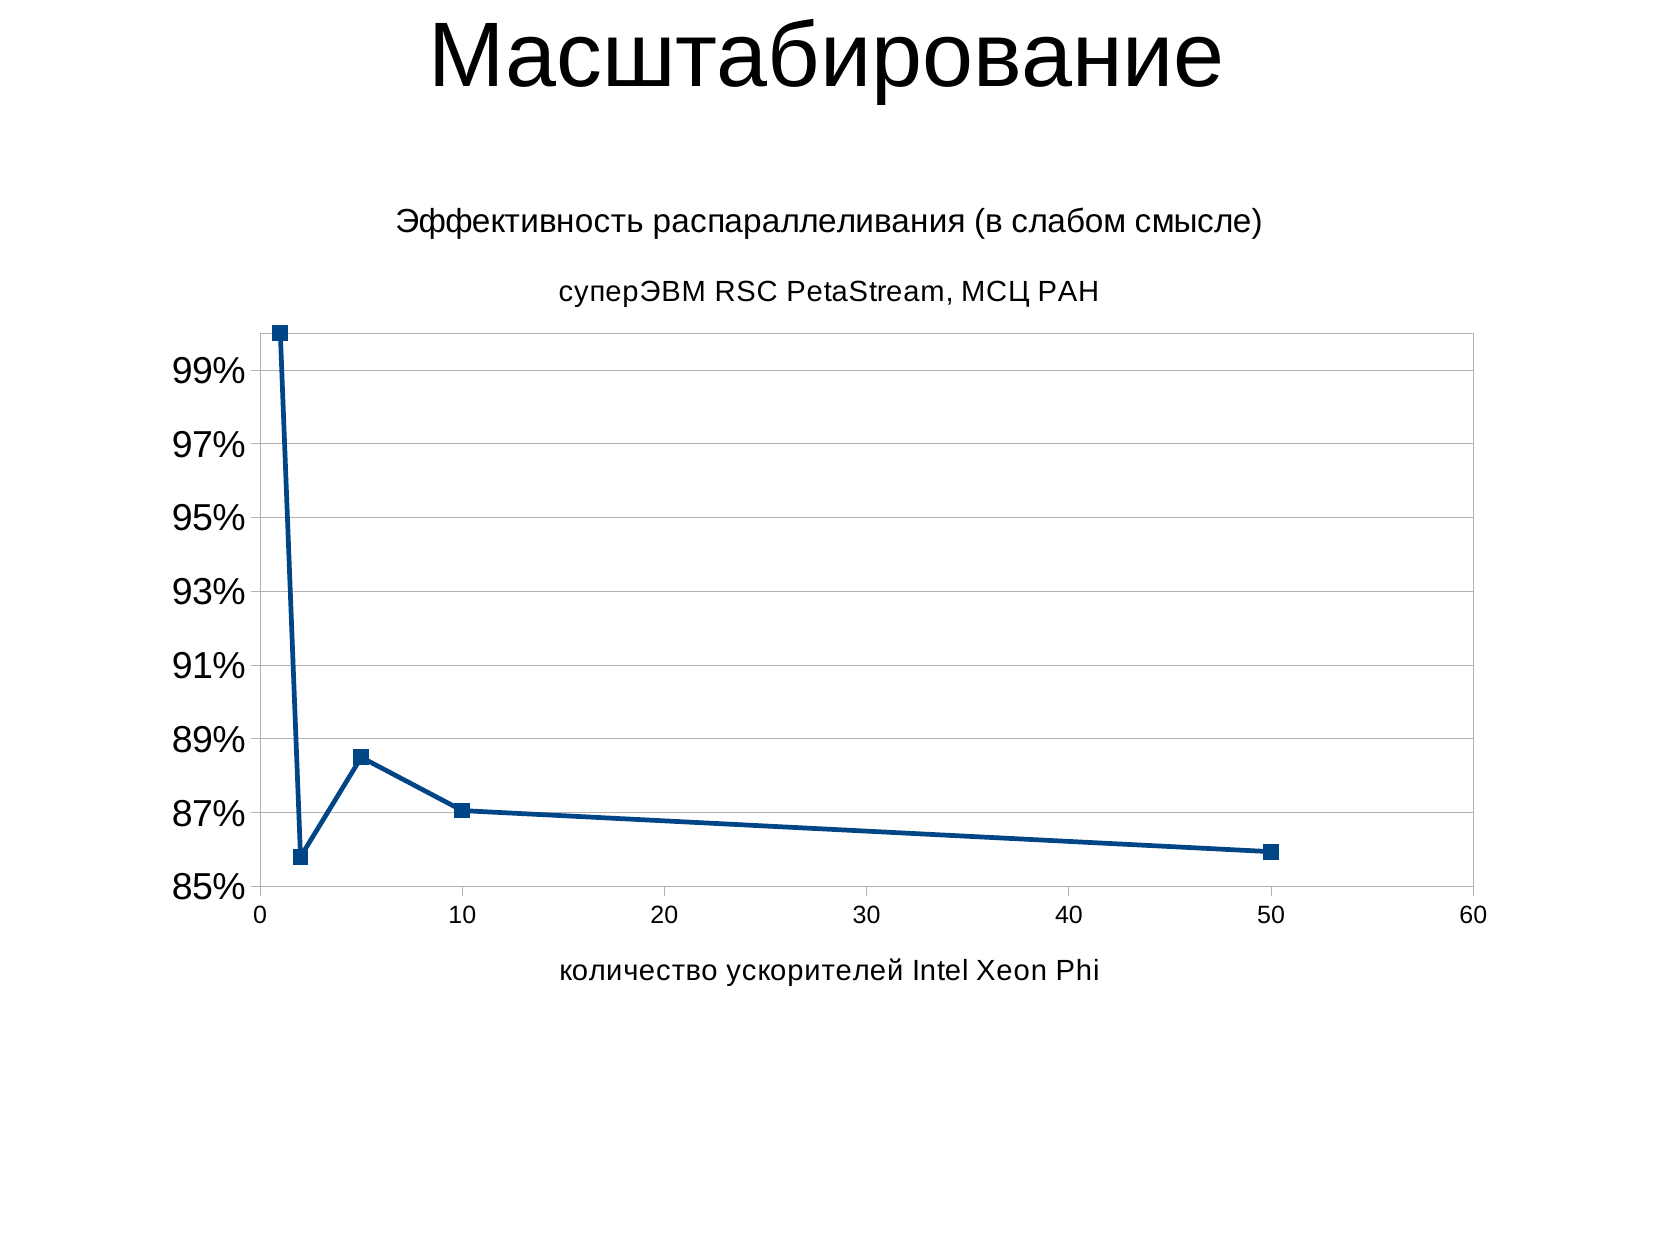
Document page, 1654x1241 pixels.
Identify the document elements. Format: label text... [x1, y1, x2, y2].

title Масштабирование [82, 2, 1571, 211]
chart [144, 167, 1516, 1021]
